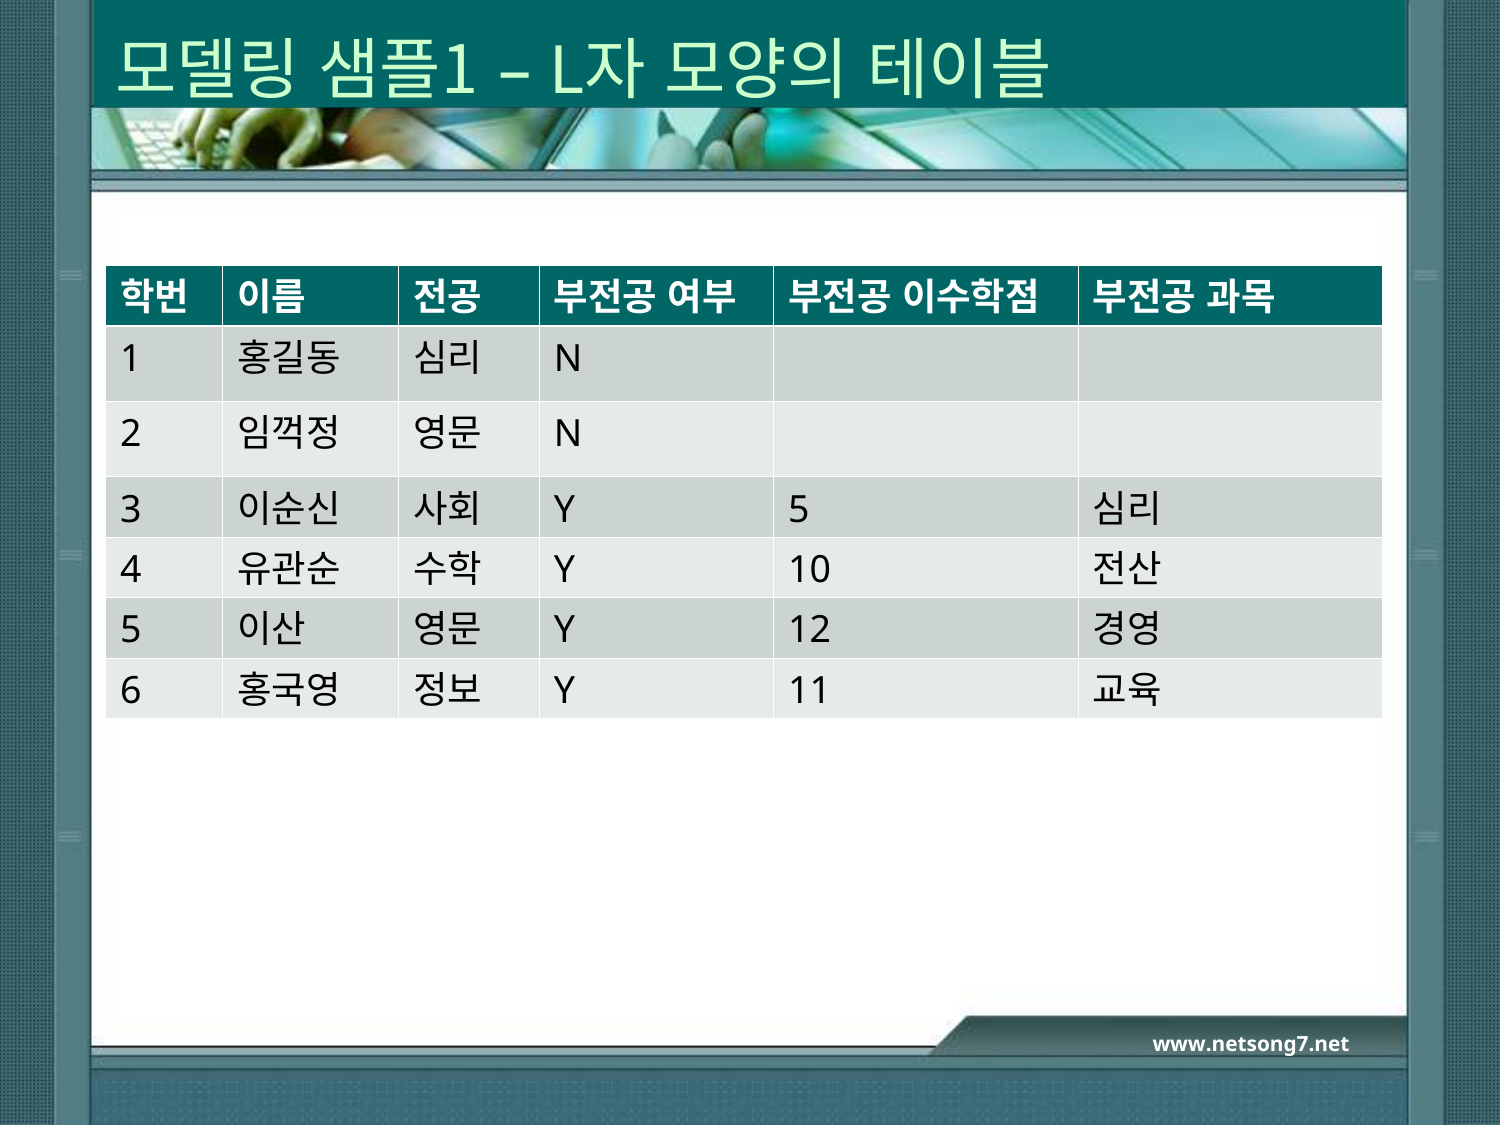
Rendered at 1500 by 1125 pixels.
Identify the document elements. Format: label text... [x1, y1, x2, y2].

table_header 학번 [106, 266, 222, 325]
table_cell 정보 [399, 659, 539, 718]
table_cell 사회 [399, 477, 539, 537]
table_cell [1079, 402, 1382, 476]
table_header 전공 [399, 266, 539, 325]
table_cell Y [540, 477, 773, 537]
text_box www.netsong7.net [986, 1023, 1365, 1062]
table_cell Y [540, 538, 773, 597]
table_cell 1 [106, 327, 222, 401]
table_cell [774, 402, 1078, 476]
table_cell Y [540, 659, 773, 718]
table_cell 유관순 [223, 538, 398, 597]
table_cell [1079, 327, 1382, 401]
table_cell 영문 [399, 402, 539, 476]
table_cell 11 [774, 659, 1078, 718]
table_cell 교육 [1079, 659, 1382, 718]
table_cell 5 [774, 477, 1078, 537]
table_cell [774, 327, 1078, 401]
table_cell 수학 [399, 538, 539, 597]
table_cell 3 [106, 477, 222, 537]
table_cell 이산 [223, 598, 398, 658]
table_cell 홍국영 [223, 659, 398, 718]
table_cell 12 [774, 598, 1078, 658]
table_header 이름 [223, 266, 398, 325]
table_cell Y [540, 598, 773, 658]
table_cell 영문 [399, 598, 539, 658]
table_cell N [540, 327, 773, 401]
table_cell 임꺽정 [223, 402, 398, 476]
table_header 부전공 과목 [1079, 266, 1382, 325]
table_cell 2 [106, 402, 222, 476]
picture [0, 0, 1500, 1125]
table_cell 심리 [399, 327, 539, 401]
table_cell 6 [106, 659, 222, 718]
title 모델링 샘플1 – L자 모양의 테이블 [100, 19, 1400, 102]
table_cell 10 [774, 538, 1078, 597]
table_header 부전공 이수학점 [774, 266, 1078, 325]
table_cell 4 [106, 538, 222, 597]
table_cell 홍길동 [223, 327, 398, 401]
table_cell 전산 [1079, 538, 1382, 597]
table_cell 5 [106, 598, 222, 658]
table_header 부전공 여부 [540, 266, 773, 325]
table_cell 경영 [1079, 598, 1382, 658]
table_cell 심리 [1079, 477, 1382, 537]
table_cell N [540, 402, 773, 476]
table_cell 이순신 [223, 477, 398, 537]
